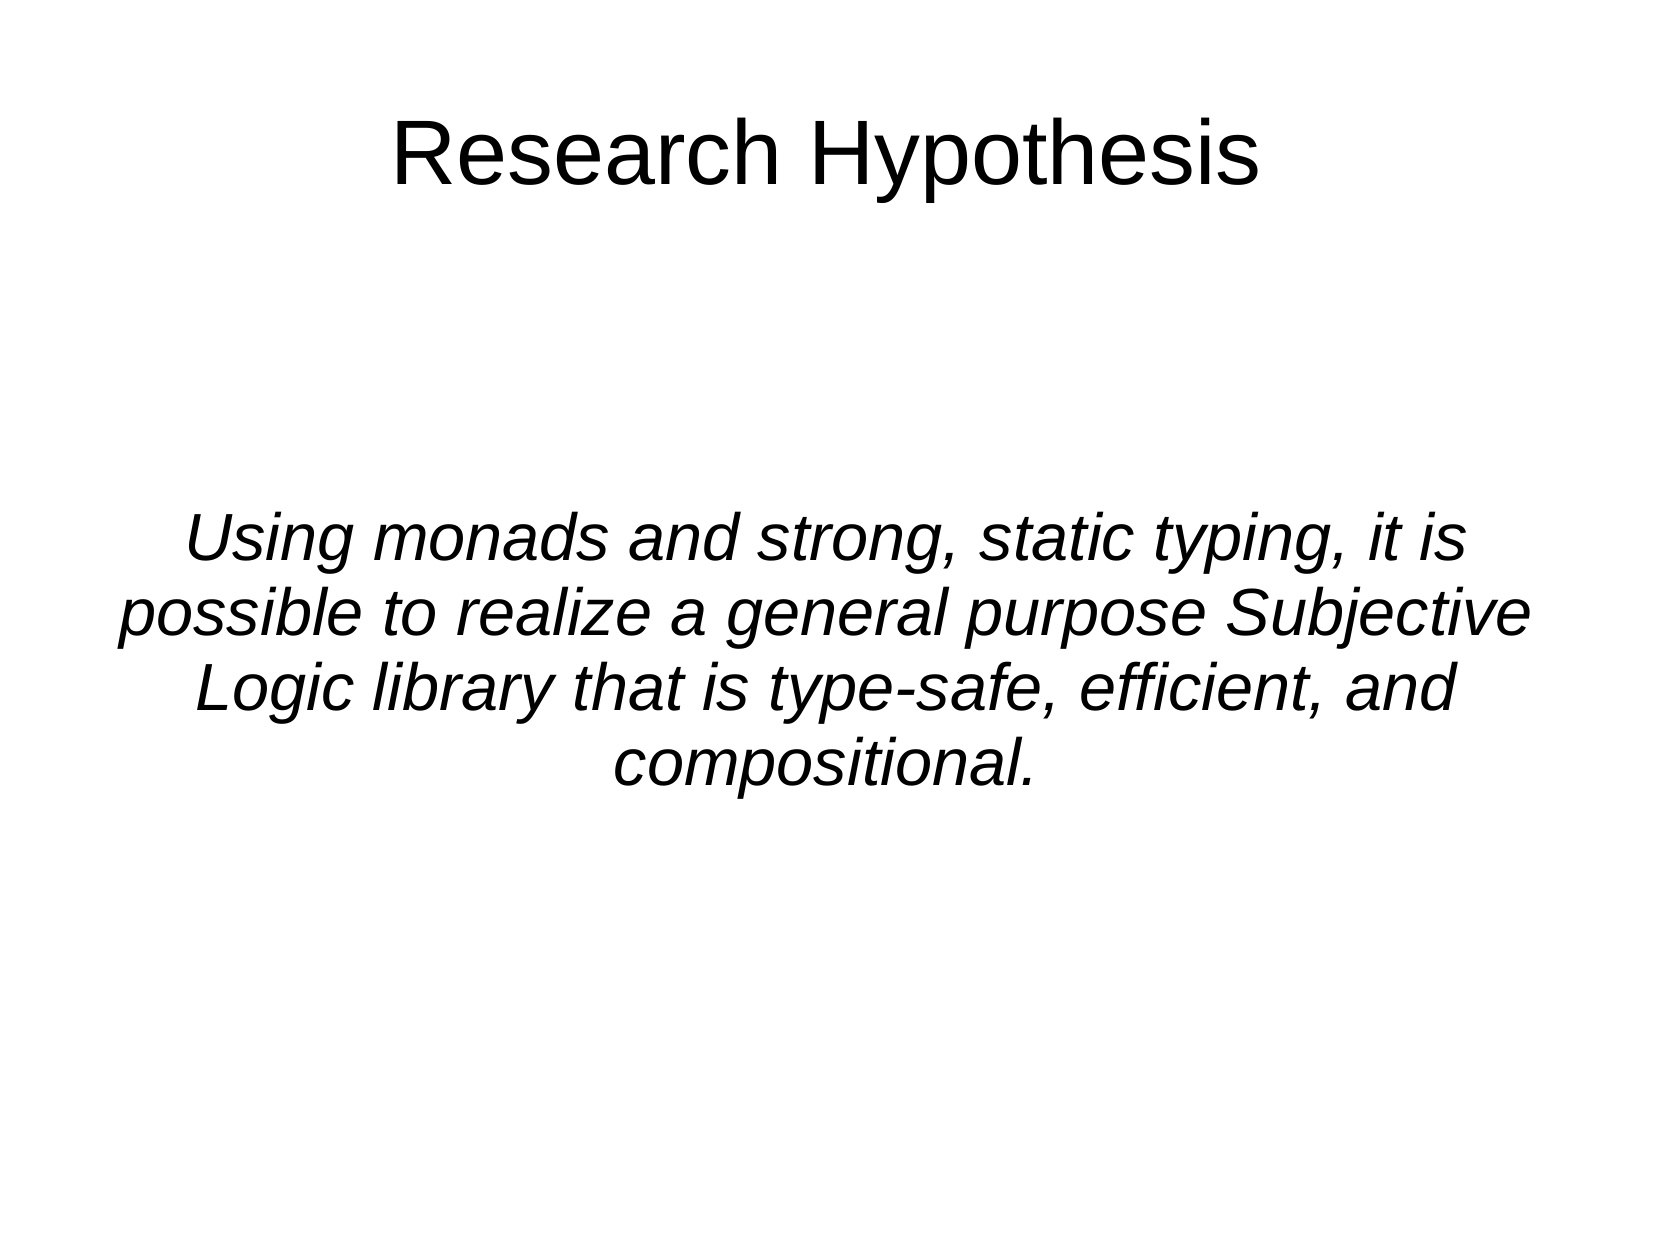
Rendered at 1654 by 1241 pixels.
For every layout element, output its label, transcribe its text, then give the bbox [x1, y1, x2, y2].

title Research Hypothesis [82, 49, 1571, 257]
subtitle Using monads and strong, static typing, it is possible to realize a general purpose Subjective Logic library that is type-safe, efficient, and compositional. [82, 290, 1571, 1010]
